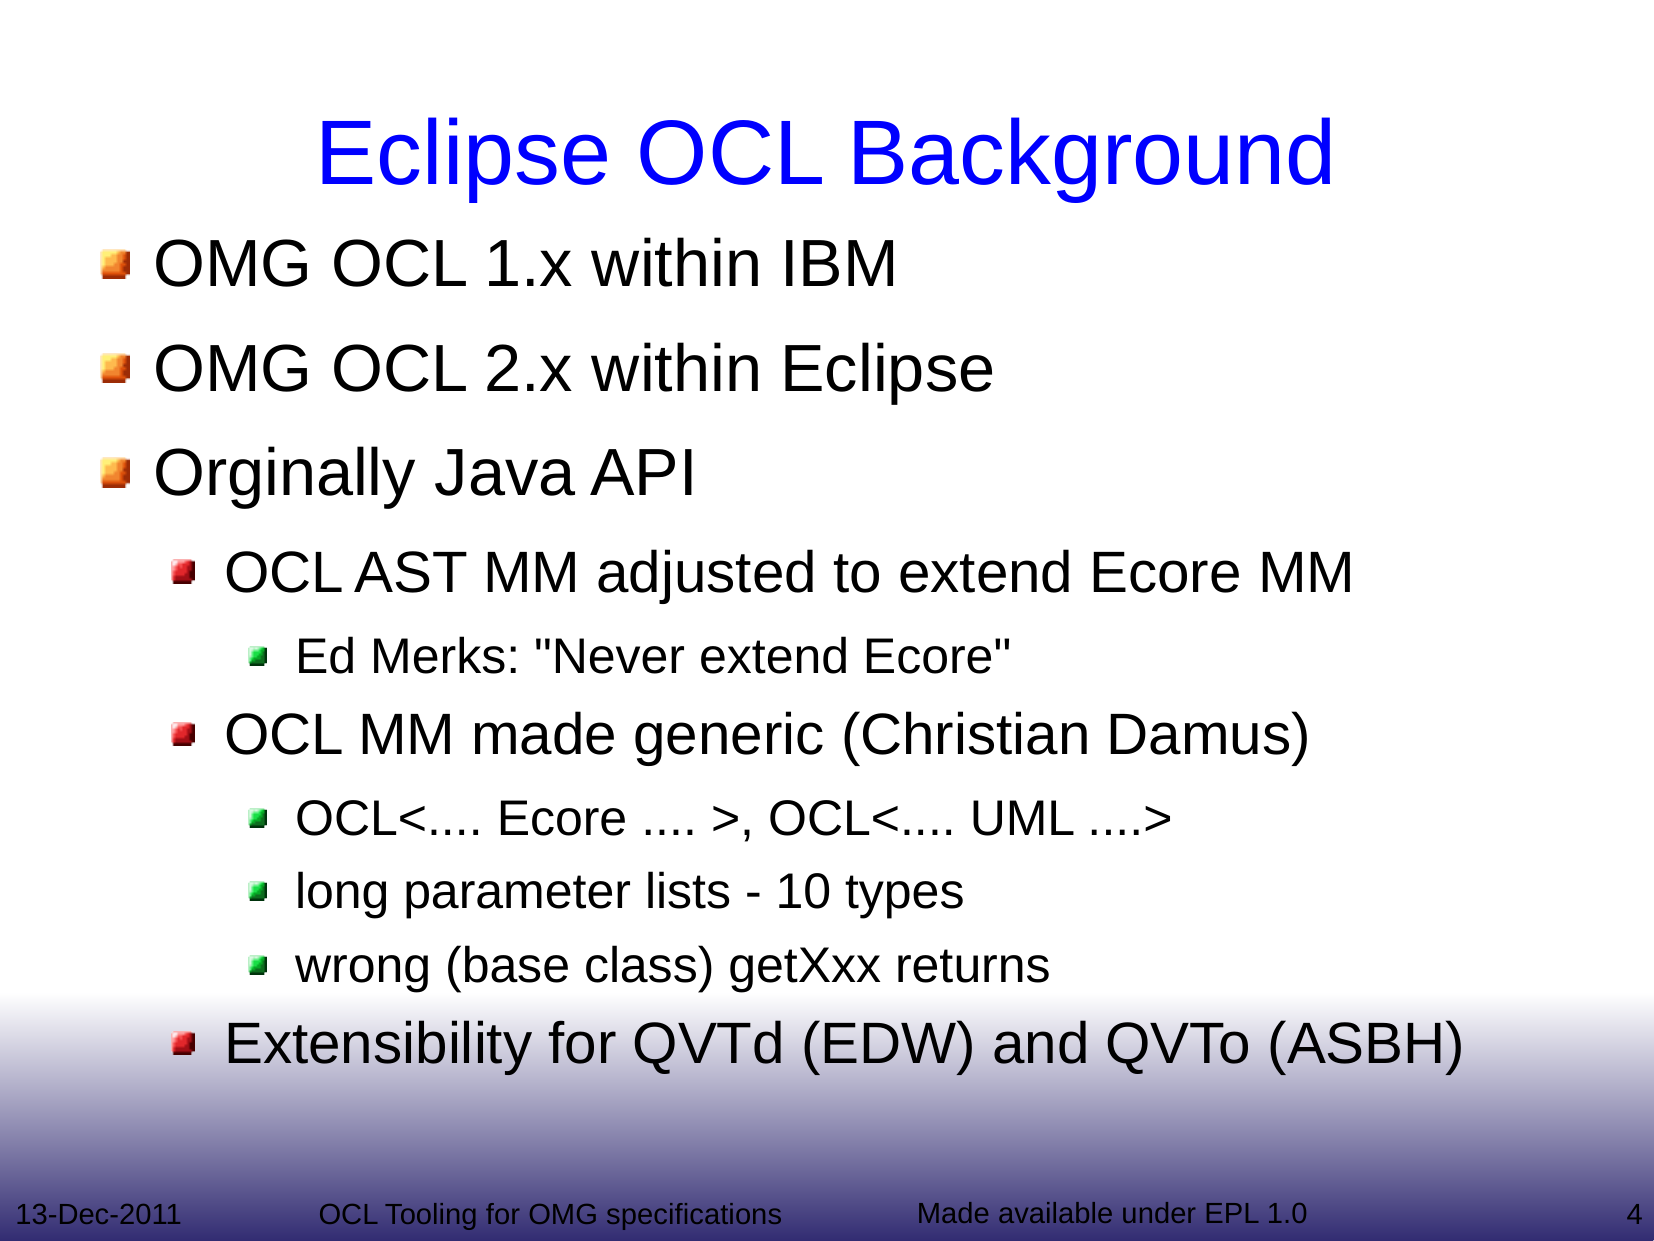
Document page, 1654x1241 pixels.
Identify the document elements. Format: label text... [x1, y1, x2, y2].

title Eclipse OCL Background [82, 49, 1571, 226]
list OMG OCL 1.x within IBM OMG OCL 2.x within Eclipse Orginally Java API OCL AST MM adjusted to extend Ecore MM Ed Merks: "Never extend Ecore" OCL MM made generic (Christian Damus) OCL<.... Ecore .... >, OCL<.... UML ....> long parameter lists - 10 types wrong (base class) getXxx returns Extensibility for QVTd (EDW) and QVTo (ASBH) [82, 226, 1571, 1101]
